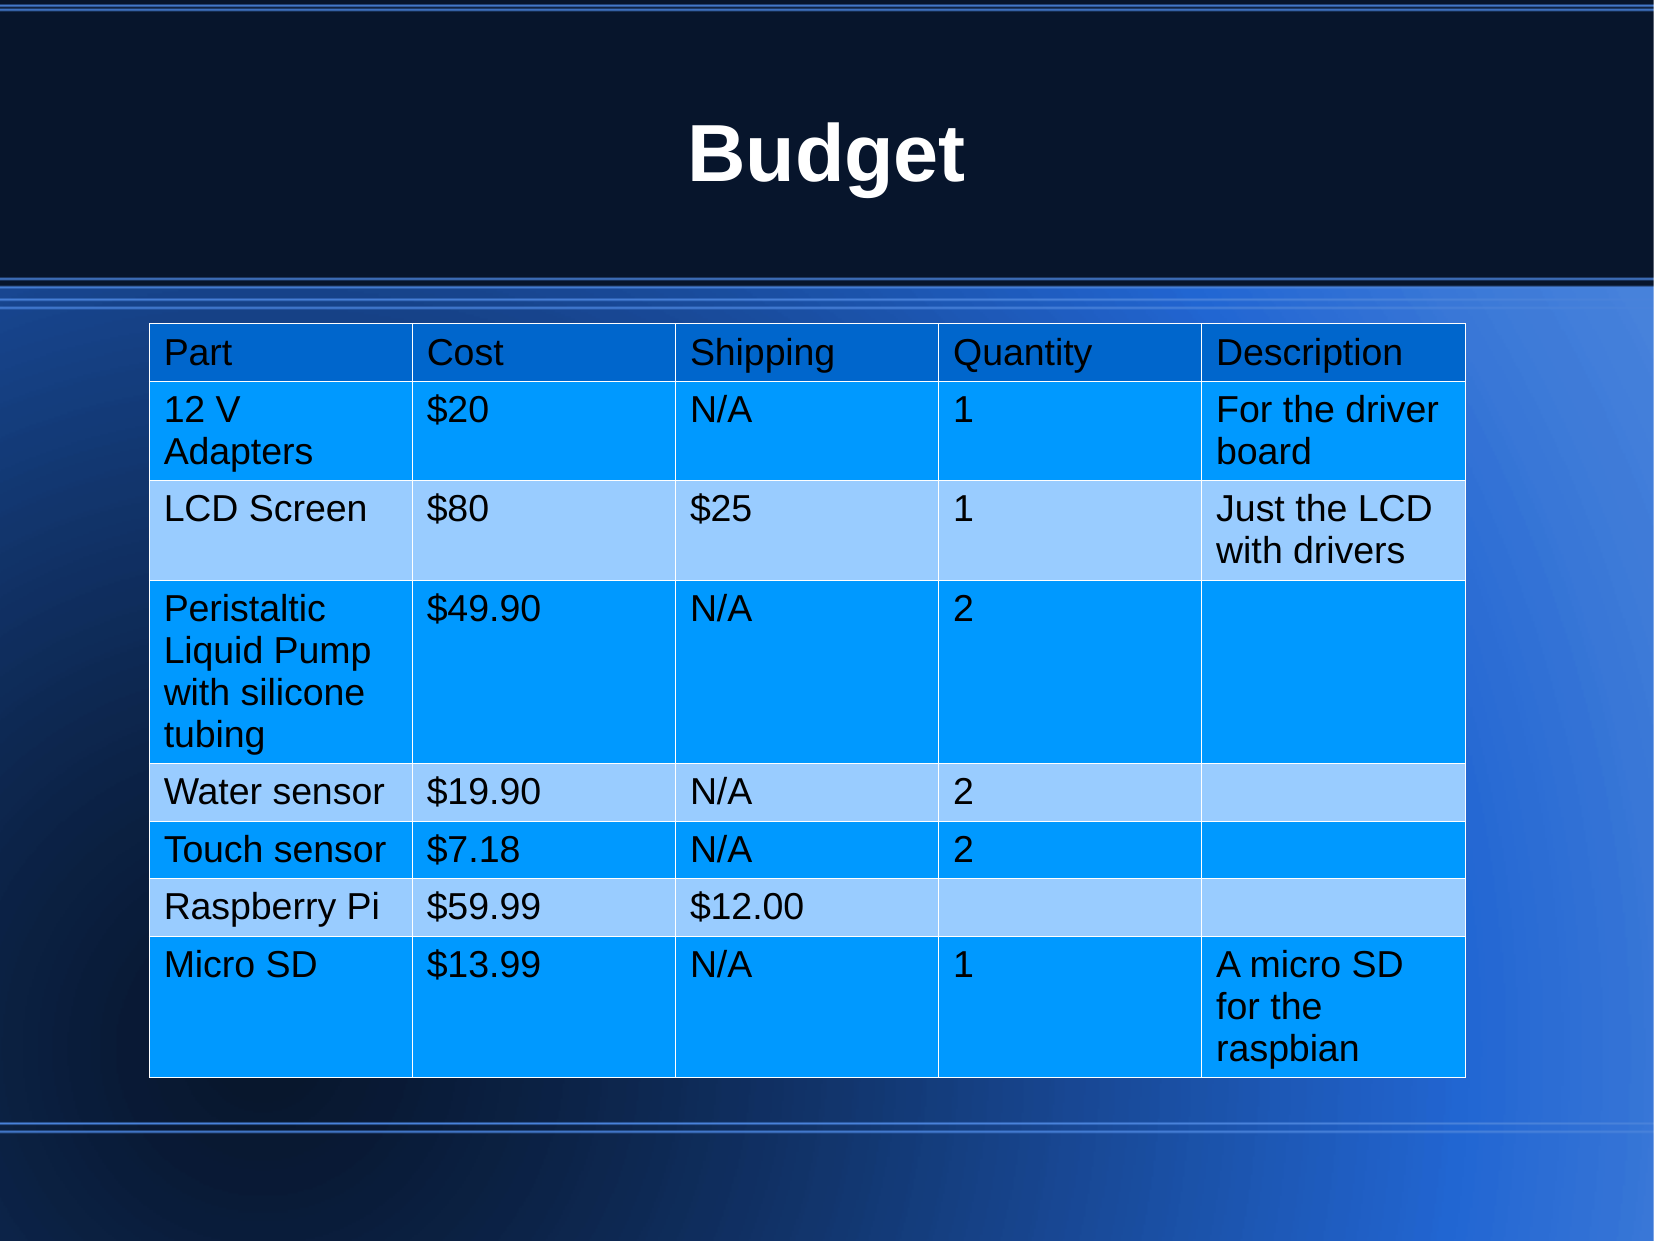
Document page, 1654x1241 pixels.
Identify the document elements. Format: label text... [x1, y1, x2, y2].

table_cell $13.99 [413, 937, 675, 1077]
title Budget [82, 49, 1571, 257]
table_cell $80 [413, 481, 675, 580]
table_cell N/A [676, 382, 938, 480]
table_header Part [150, 324, 412, 381]
table_cell 1 [939, 937, 1201, 1077]
table_header Quantity [939, 324, 1201, 381]
table_cell 2 [939, 764, 1201, 821]
table_cell N/A [676, 822, 938, 878]
table_cell 12 V Adapters [150, 382, 412, 480]
table_cell For the driver board [1202, 382, 1465, 480]
table_cell 2 [939, 581, 1201, 763]
table_cell 1 [939, 481, 1201, 580]
table_header Cost [413, 324, 675, 381]
table_cell N/A [676, 937, 938, 1077]
table_cell [939, 879, 1201, 936]
table_cell Peristaltic Liquid Pump with silicone tubing [150, 581, 412, 763]
table_cell $20 [413, 382, 675, 480]
table_cell [1202, 581, 1465, 763]
table_header Description [1202, 324, 1465, 381]
picture [0, 0, 1654, 1241]
table_cell Water sensor [150, 764, 412, 821]
table_cell 2 [939, 822, 1201, 878]
table_cell $25 [676, 481, 938, 580]
table_cell $7.18 [413, 822, 675, 878]
table_cell $19.90 [413, 764, 675, 821]
table_header Shipping [676, 324, 938, 381]
table_cell Raspberry Pi [150, 879, 412, 936]
table_cell Just the LCD with drivers [1202, 481, 1465, 580]
table_cell [1202, 764, 1465, 821]
table_cell N/A [676, 581, 938, 763]
table_cell $49.90 [413, 581, 675, 763]
table_cell $59.99 [413, 879, 675, 936]
table_cell 1 [939, 382, 1201, 480]
table_cell $12.00 [676, 879, 938, 936]
table_cell N/A [676, 764, 938, 821]
table_cell A micro SD for the raspbian [1202, 937, 1465, 1077]
table_cell [1202, 879, 1465, 936]
table_cell Touch sensor [150, 822, 412, 878]
table_cell LCD Screen [150, 481, 412, 580]
table_cell [1202, 822, 1465, 878]
table_cell Micro SD [150, 937, 412, 1077]
